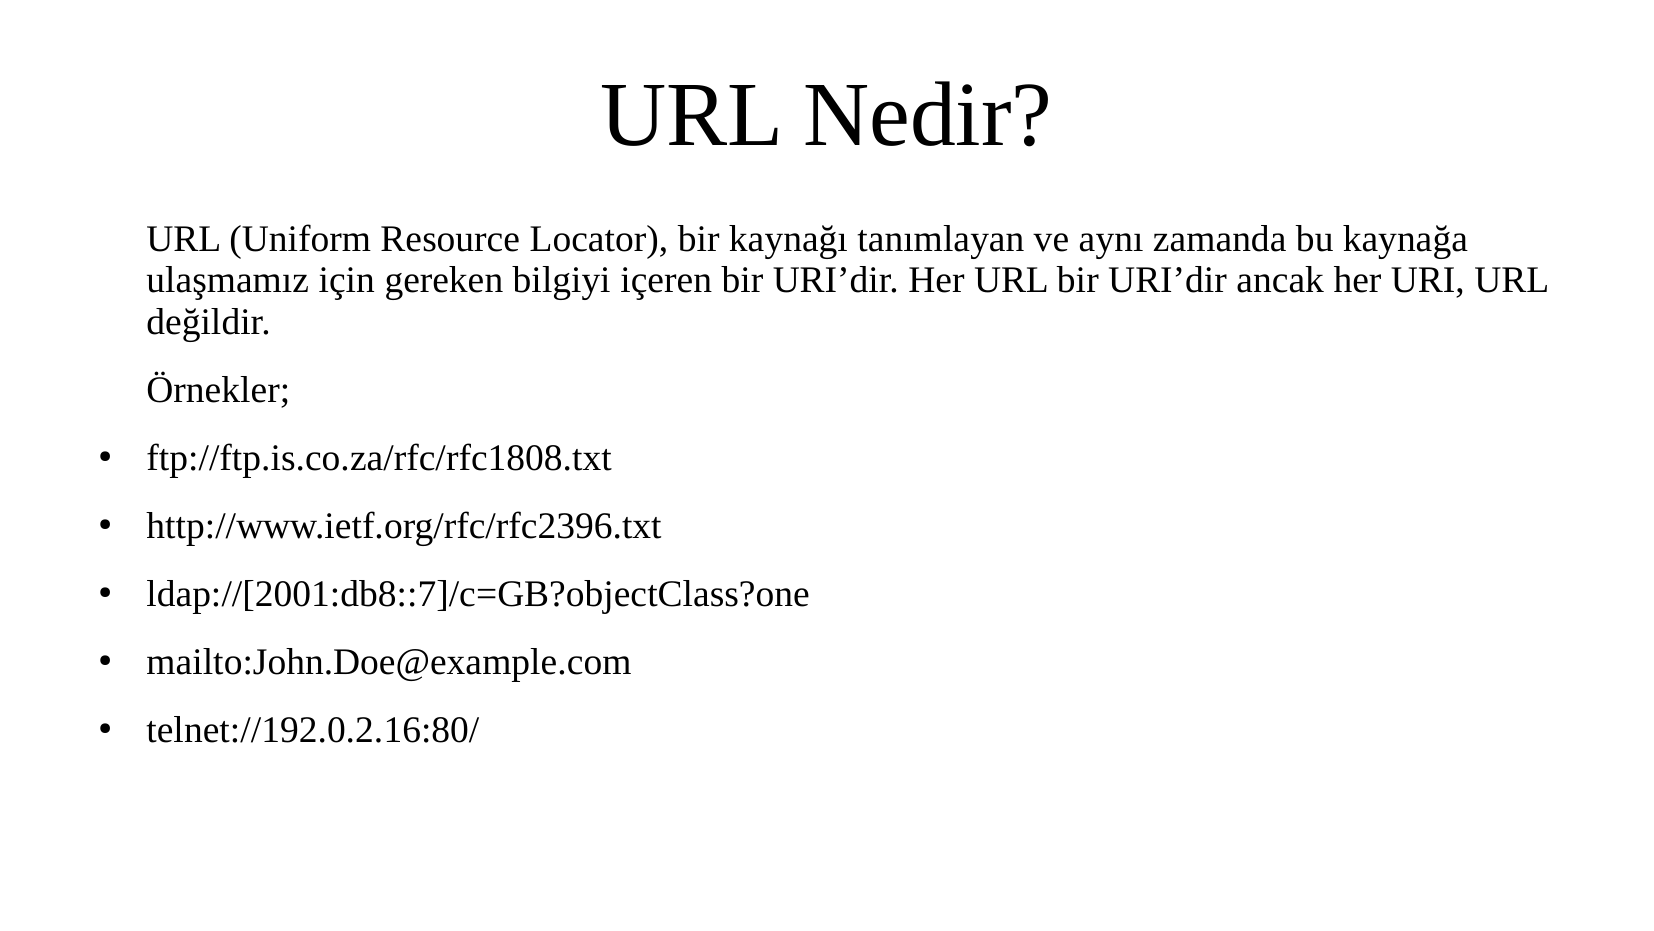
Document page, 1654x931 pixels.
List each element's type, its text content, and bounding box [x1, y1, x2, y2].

title URL Nedir? [82, 37, 1571, 193]
list URL (Uniform Resource Locator), bir kaynağı tanımlayan ve aynı zamanda bu kaynağa ulaşmamız için gereken bilgiyi içeren bir URI’dir. Her URL bir URI’dir ancak her URI, URL değildir. Örnekler; ftp://ftp.is.co.za/rfc/rfc1808.txt http://www.ietf.org/rfc/rfc2396.txt ldap://[2001:db8::7]/c=GB?objectClass?one mailto:John.Doe@example.com telnet://192.0.2.16:80/ [82, 217, 1571, 758]
